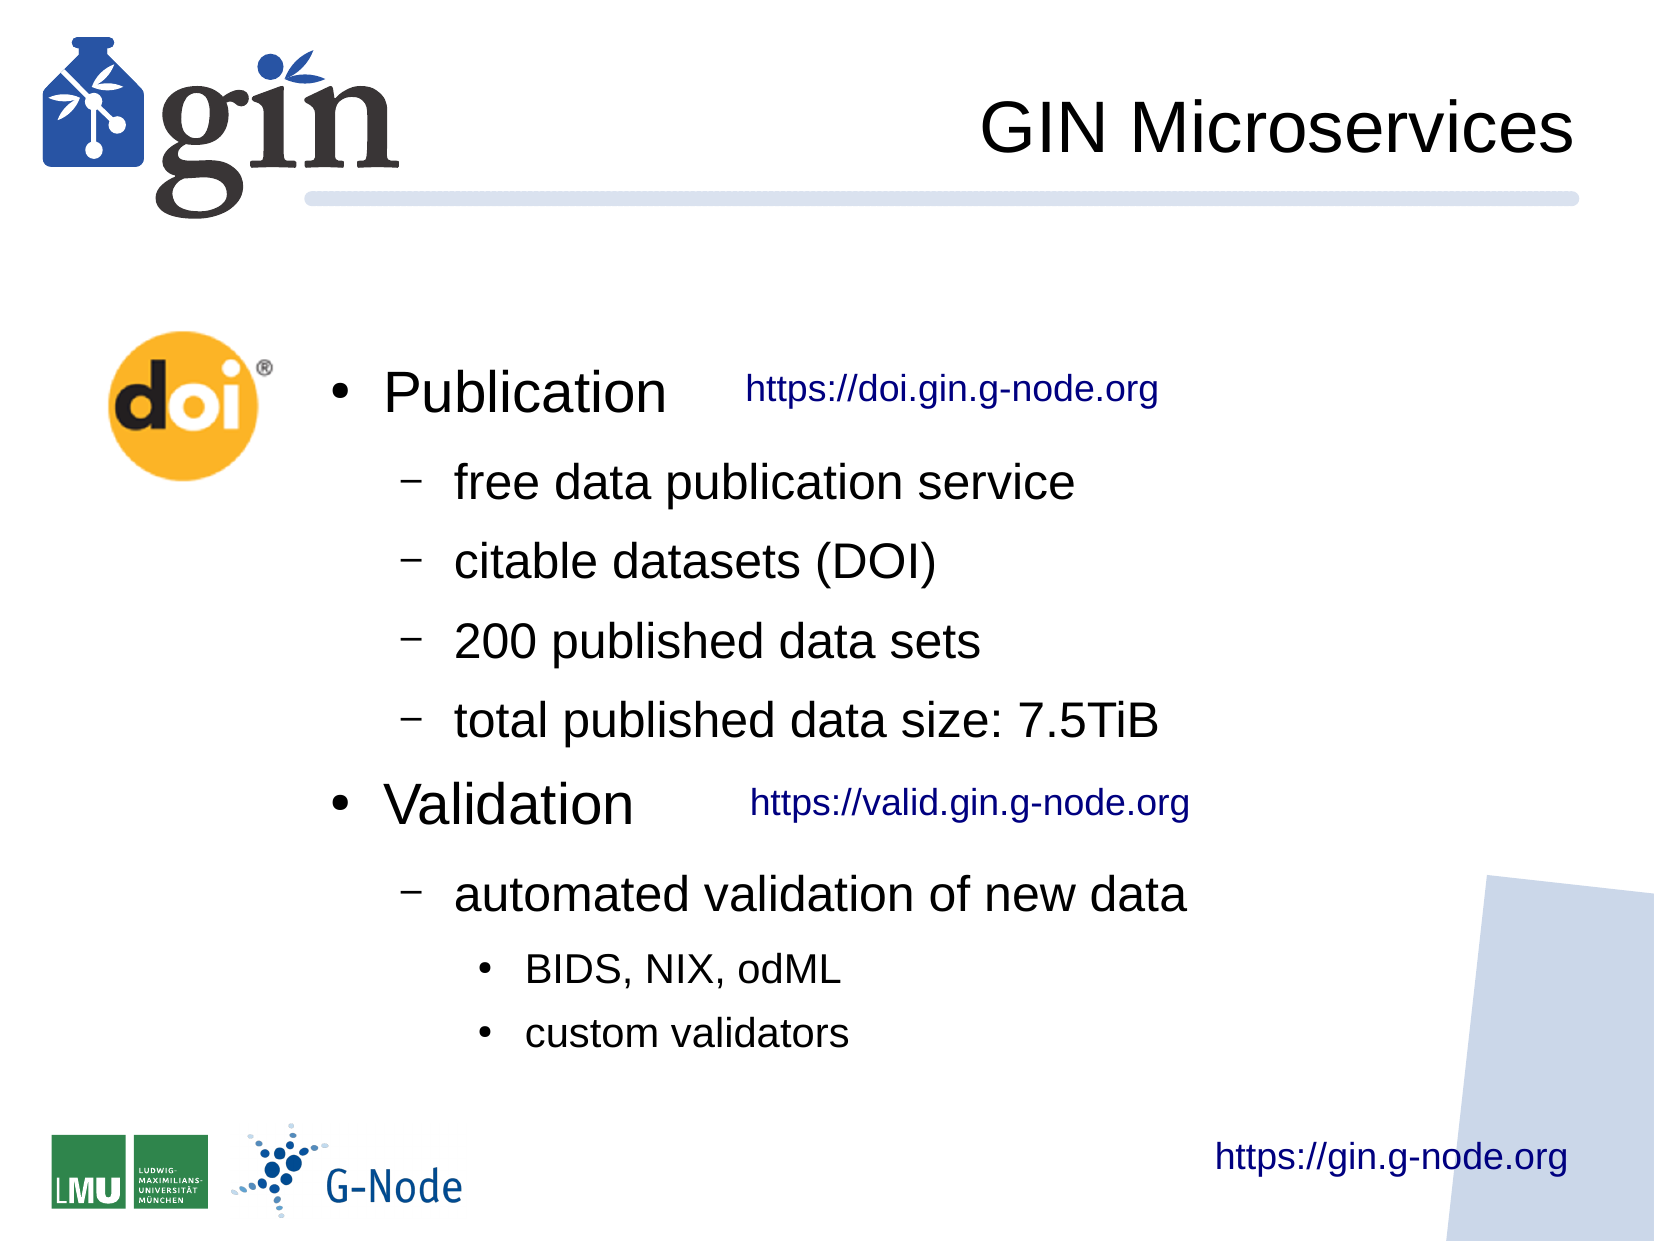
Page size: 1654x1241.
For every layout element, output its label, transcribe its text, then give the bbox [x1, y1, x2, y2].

picture [230, 1123, 467, 1219]
list Publication free data publication service citable datasets (DOI) 200 published data sets total published data size: 7.5TiB Validation automated validation of new data BIDS, NIX, odML custom validators [312, 359, 1456, 875]
text_box https://gin.g-node.org [1200, 1128, 1625, 1186]
text_box https://valid.gin.g-node.org [735, 773, 1250, 834]
text_box GIN Microservices [87, 30, 1576, 226]
text_box https://doi.gin.g-node.org [730, 359, 1201, 417]
picture [101, 326, 276, 486]
picture [33, 30, 409, 224]
